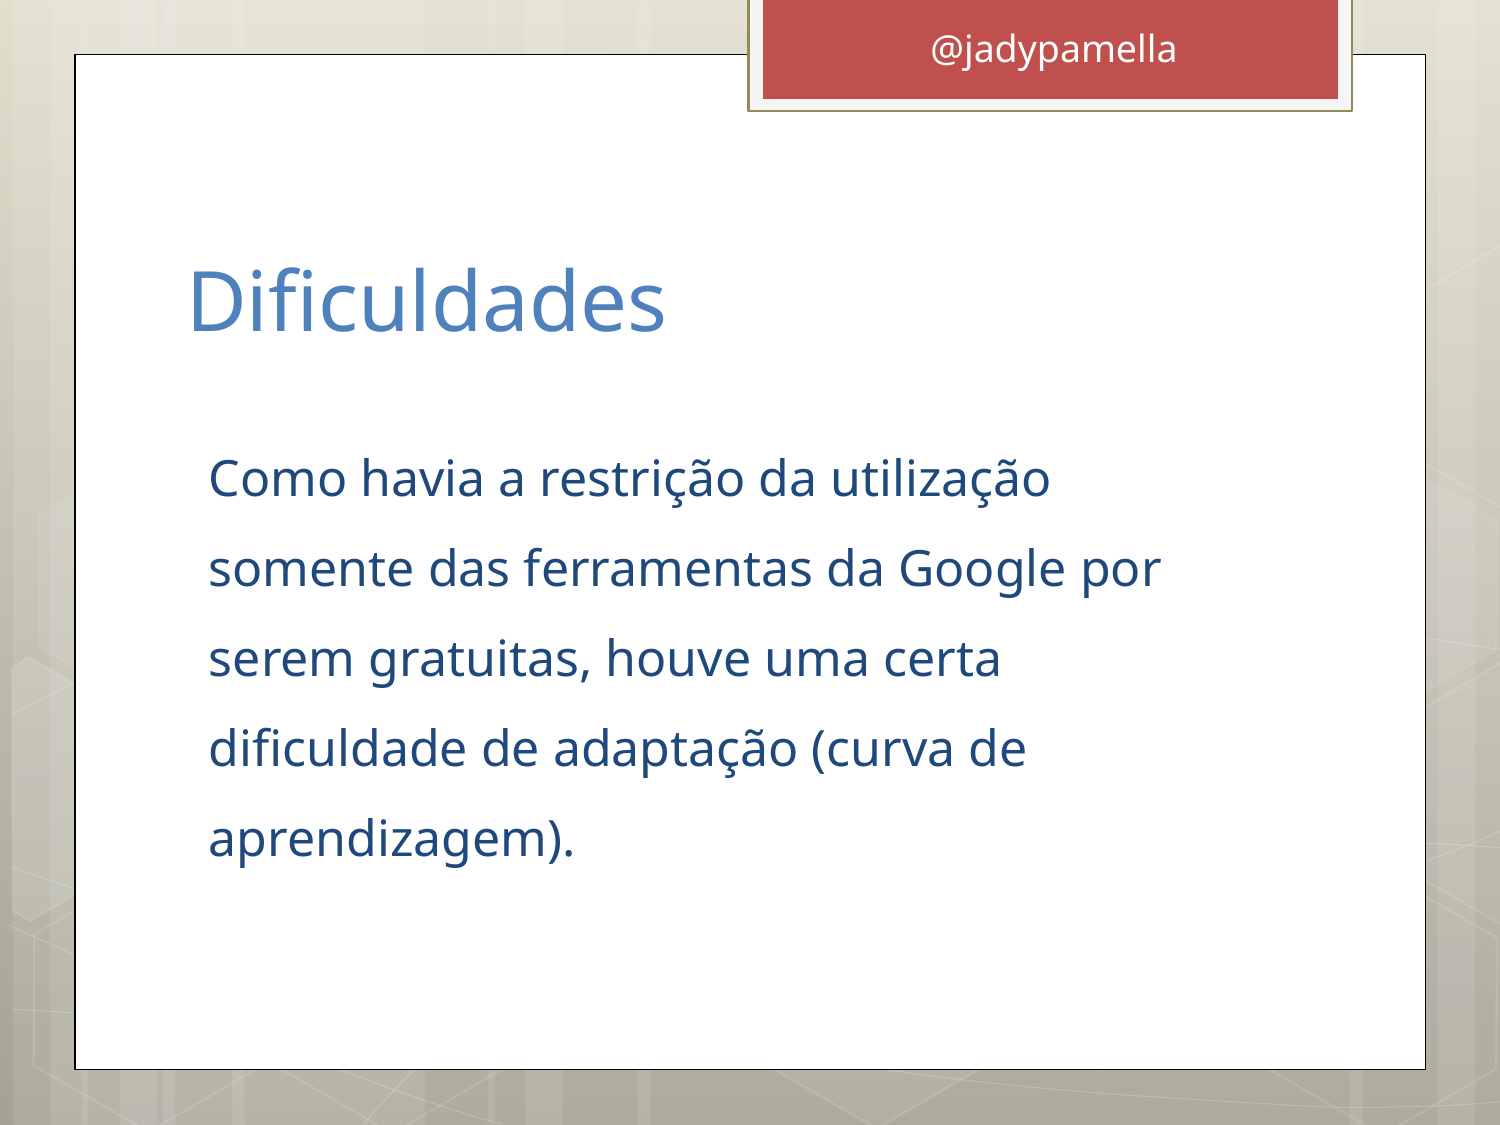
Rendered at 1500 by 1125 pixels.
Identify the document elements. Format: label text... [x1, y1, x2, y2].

list Como havia a restrição da utilização somente das ferramentas da Google por serem gratuitas, houve uma certa dificuldade de adaptação (curva de aprendizagem). [171, 408, 1283, 953]
text_box @jadypamella [915, 17, 1211, 79]
title Dificuldades [171, 168, 1324, 357]
